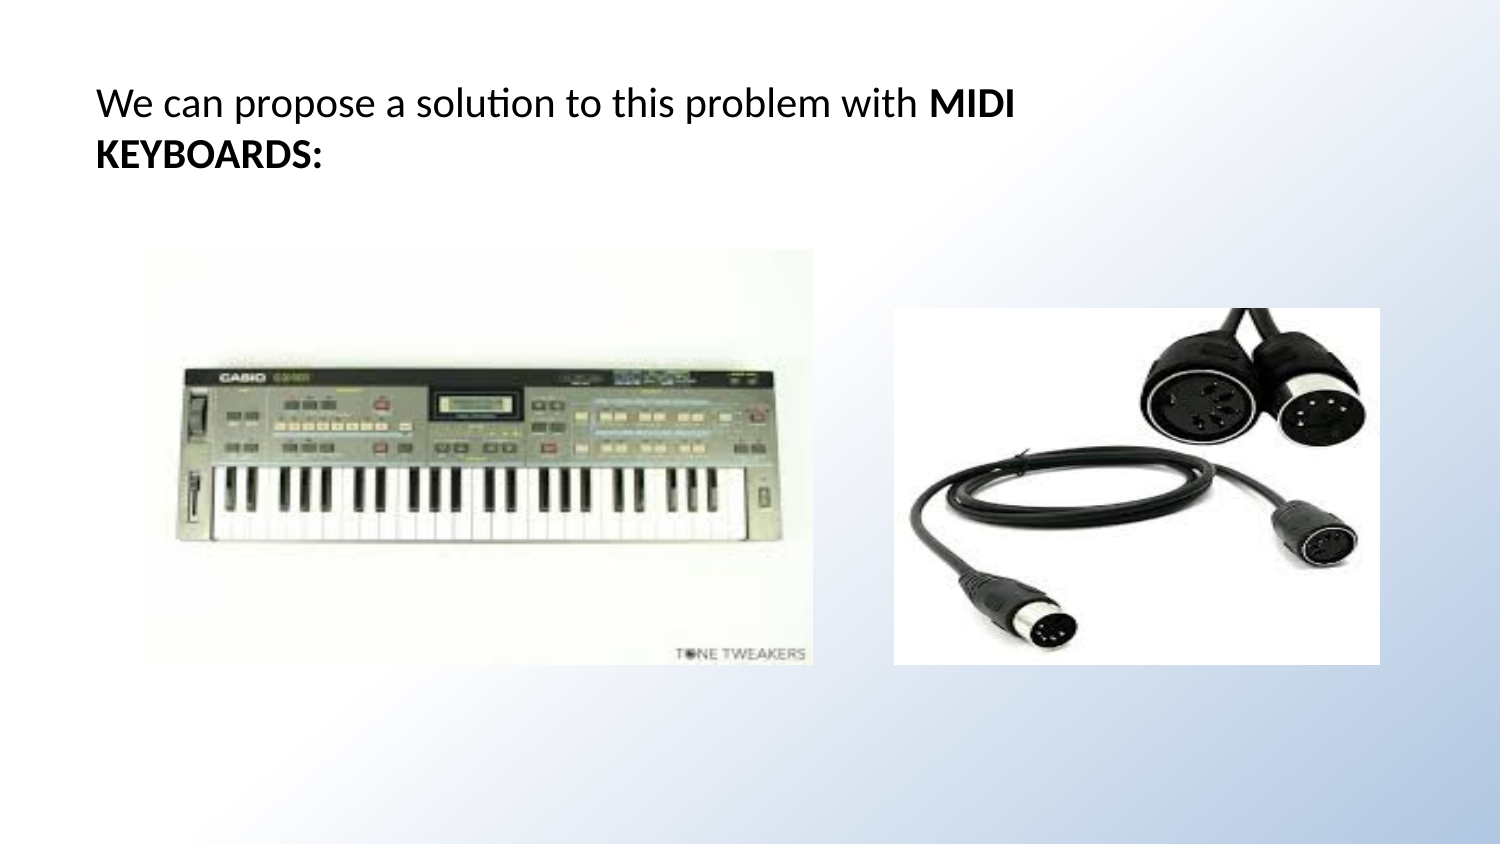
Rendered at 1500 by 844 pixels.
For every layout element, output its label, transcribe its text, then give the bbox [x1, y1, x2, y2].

title We can propose a solution to this problem with MIDI KEYBOARDS: [81, 66, 1144, 186]
picture [894, 308, 1380, 665]
picture [142, 249, 813, 665]
